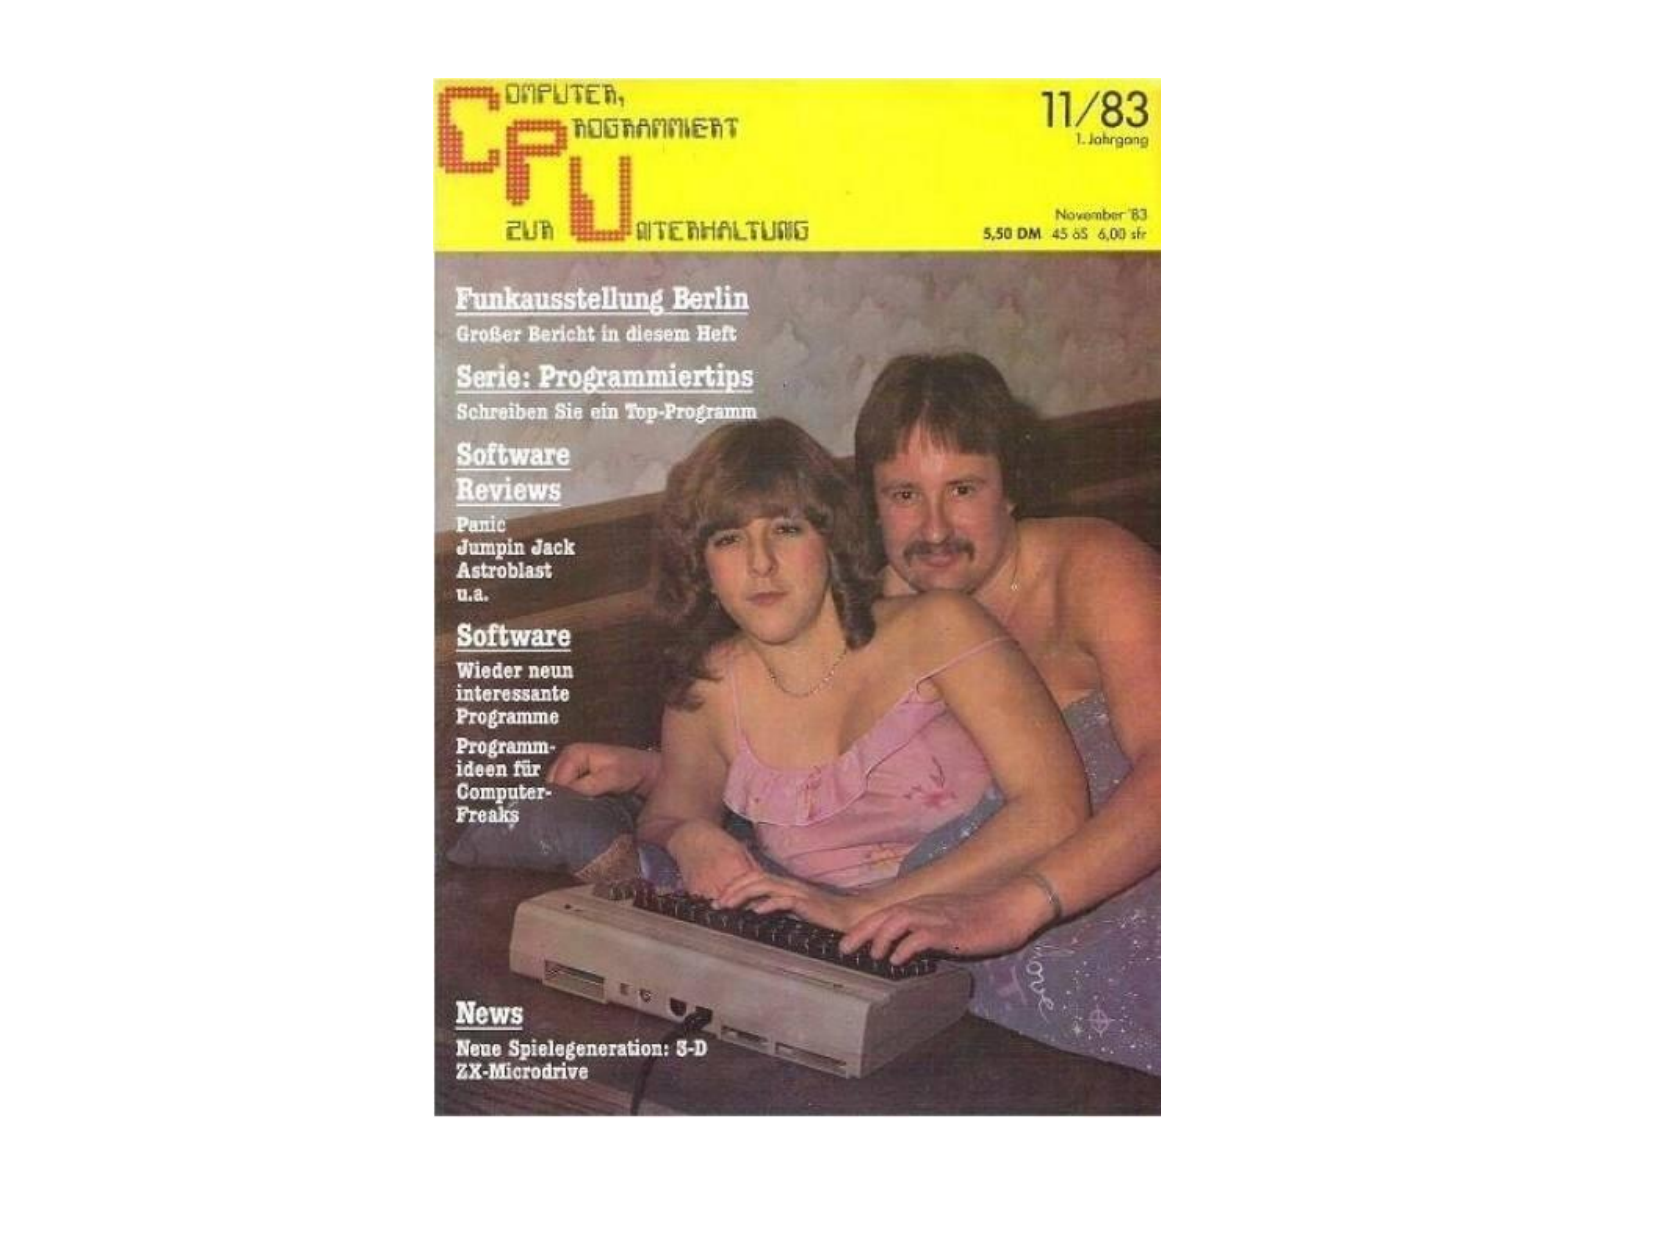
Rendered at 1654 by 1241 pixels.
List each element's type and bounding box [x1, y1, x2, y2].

picture [433, 78, 1161, 1118]
